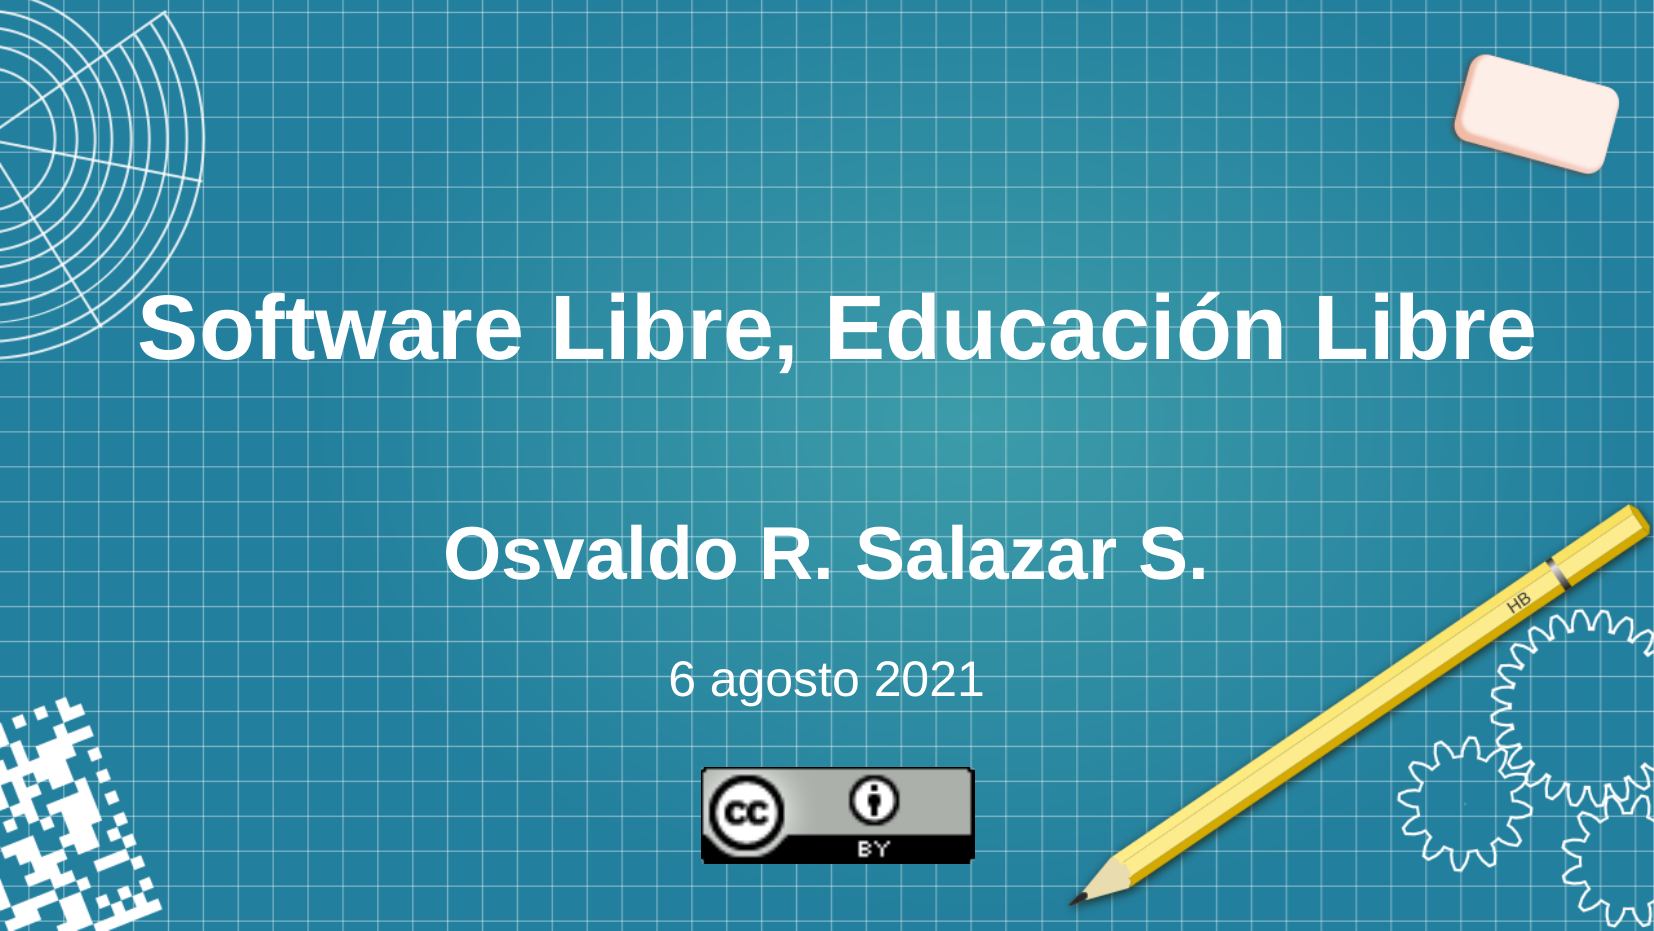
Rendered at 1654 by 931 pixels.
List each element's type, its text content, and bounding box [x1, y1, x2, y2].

subtitle Osvaldo R. Salazar S. 6 agosto 2021 [82, 383, 1571, 836]
picture [0, 0, 1654, 931]
title Software Libre, Educación Libre [94, 221, 1583, 435]
